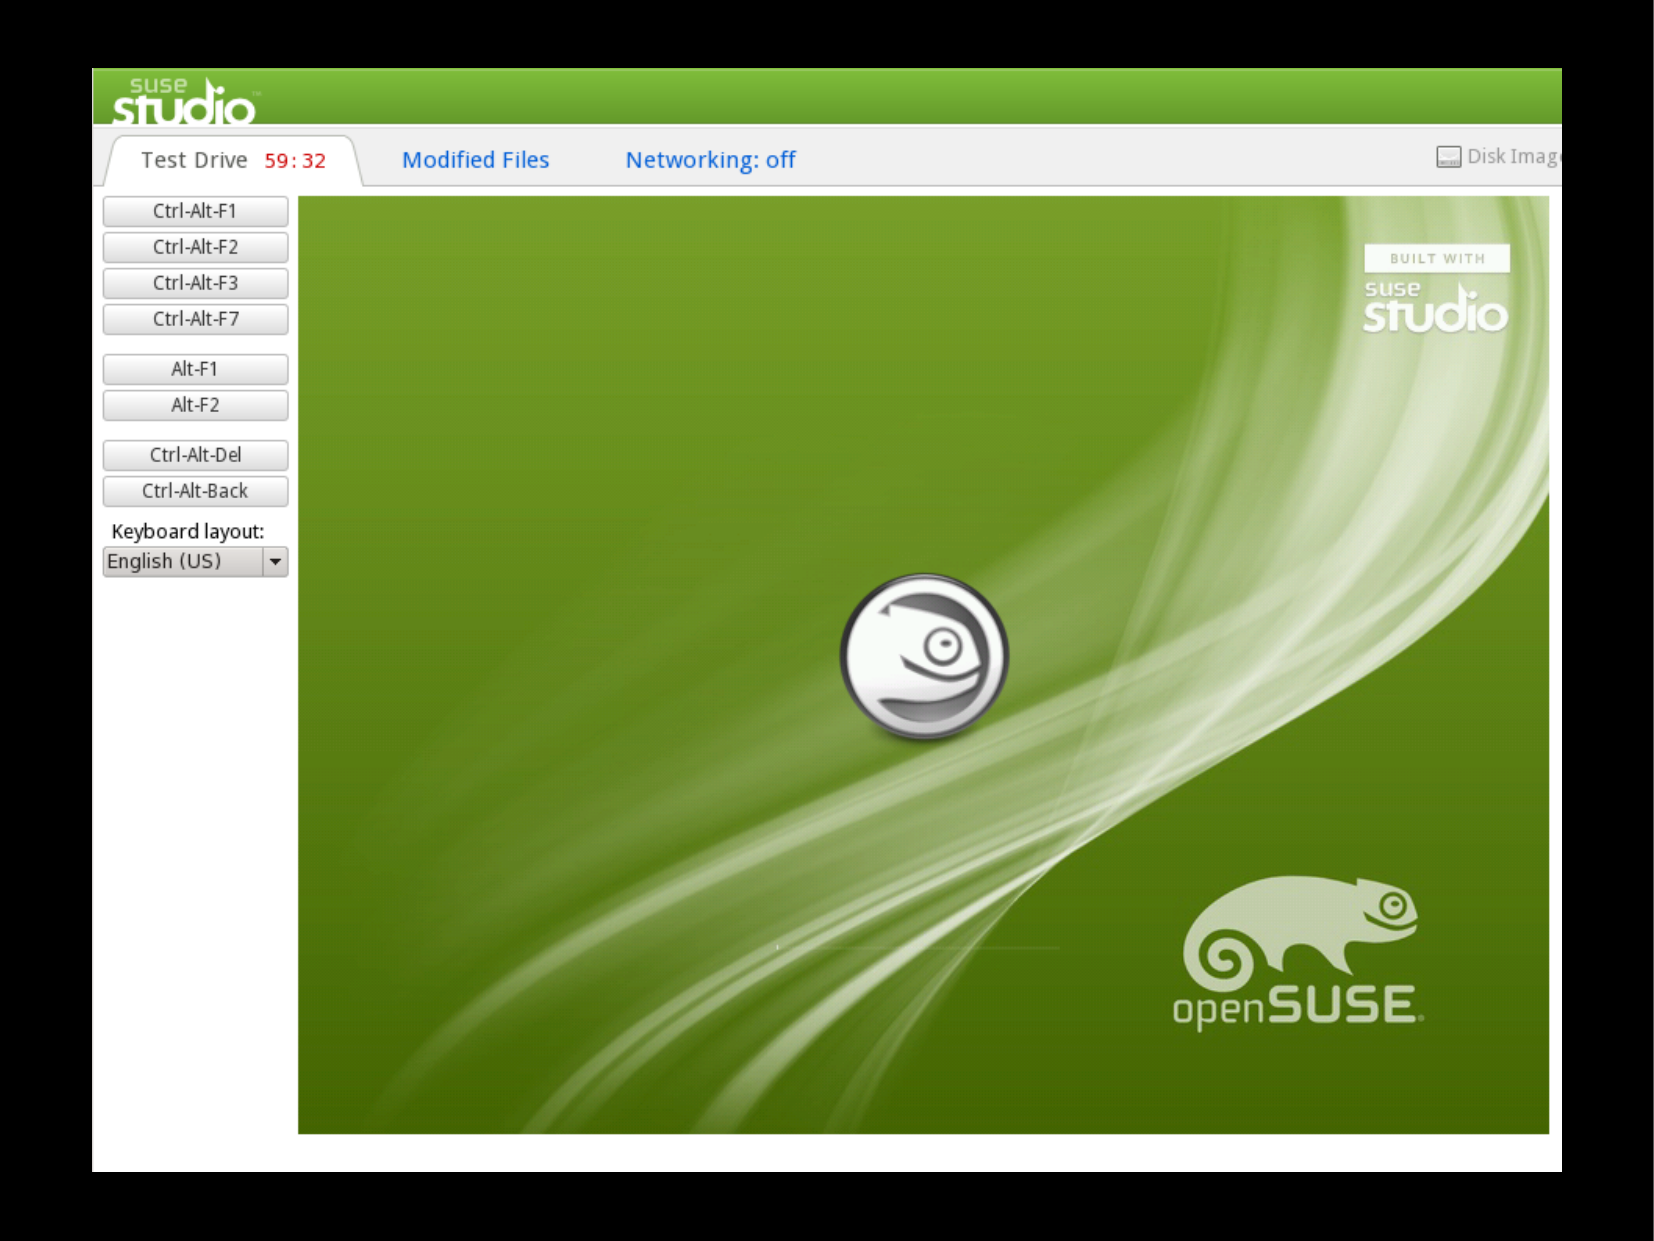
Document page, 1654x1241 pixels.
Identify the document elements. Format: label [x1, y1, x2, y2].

picture [92, 68, 1562, 1172]
